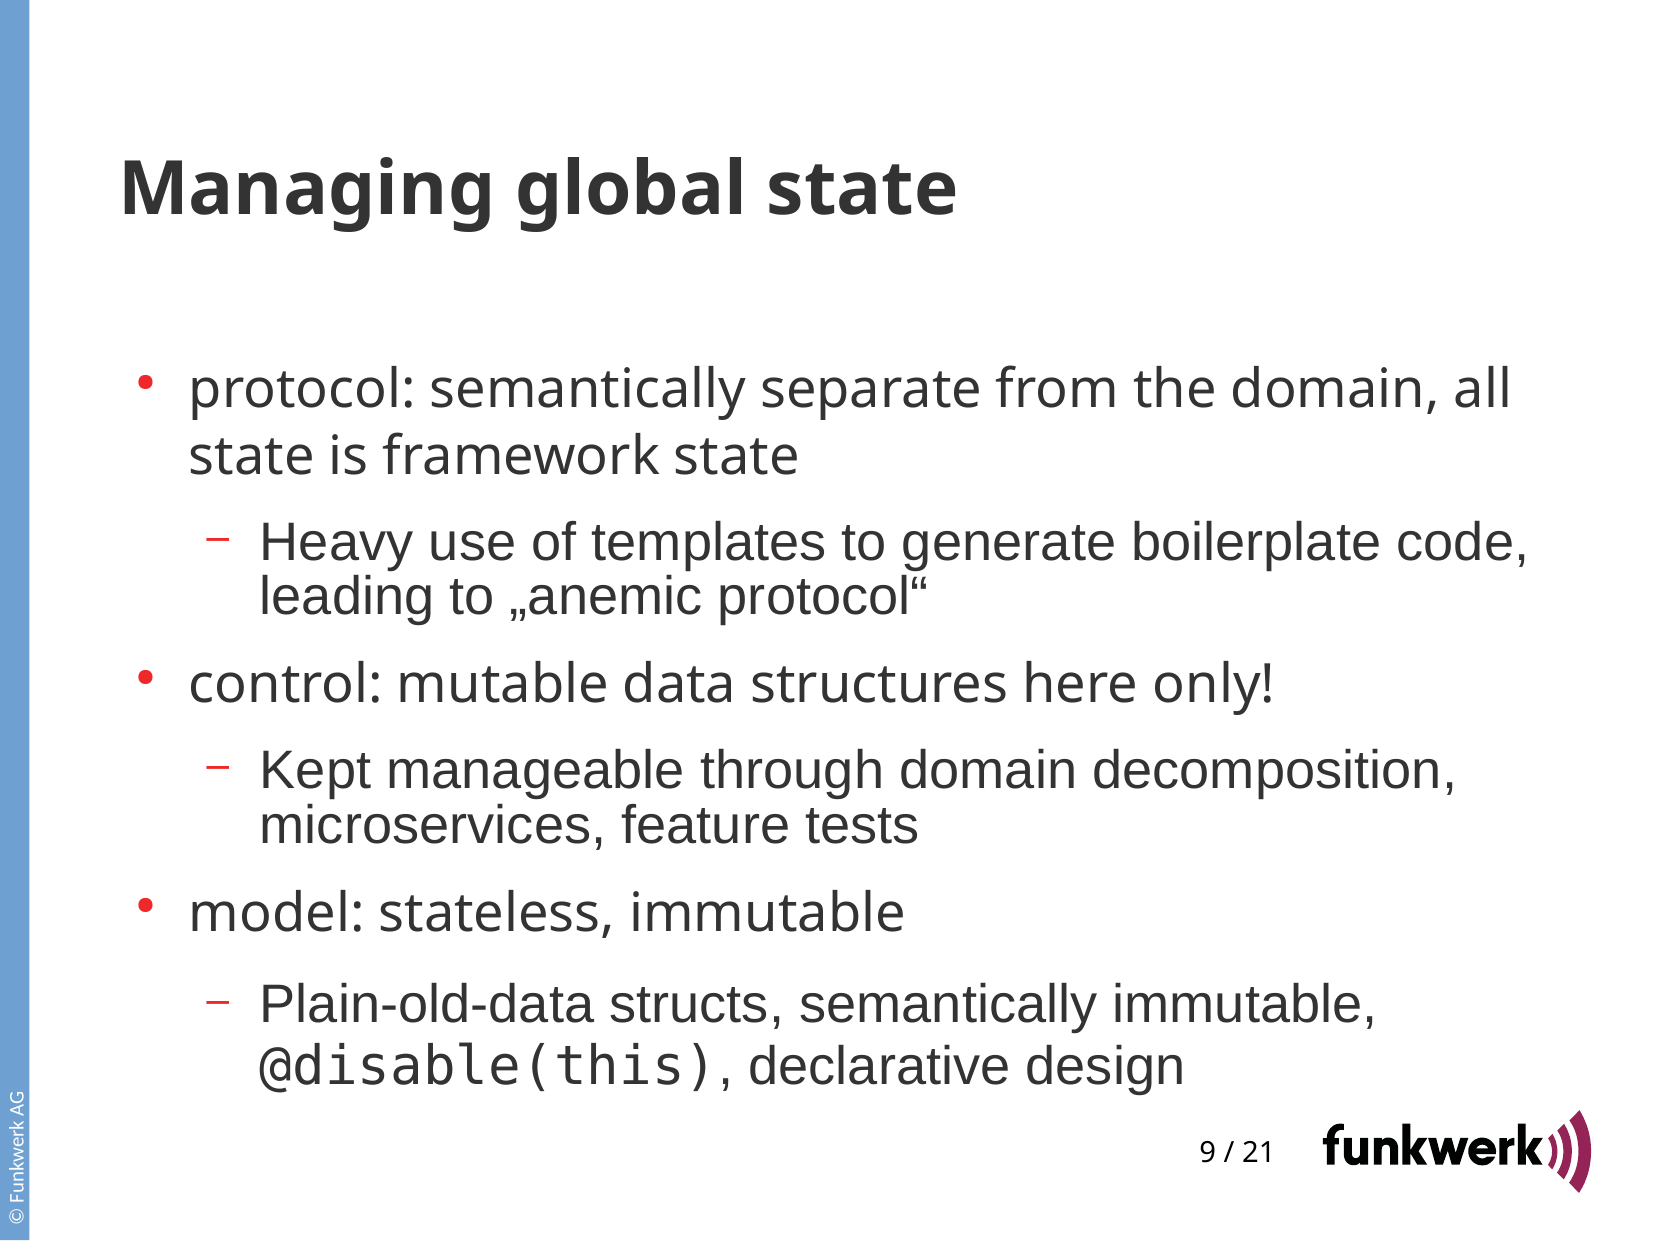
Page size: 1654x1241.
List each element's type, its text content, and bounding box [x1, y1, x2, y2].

title Managing global state [118, 49, 1571, 237]
list protocol: semantically separate from the domain, all state is framework state Heavy use of templates to generate boilerplate code, leading to „anemic protocol“ control: mutable data structures here only! Kept manageable through domain decomposition, microservices, feature tests model: stateless, immutable Plain-old-data structs, semantically immutable, @disable(this), declarative design [118, 354, 1536, 1074]
